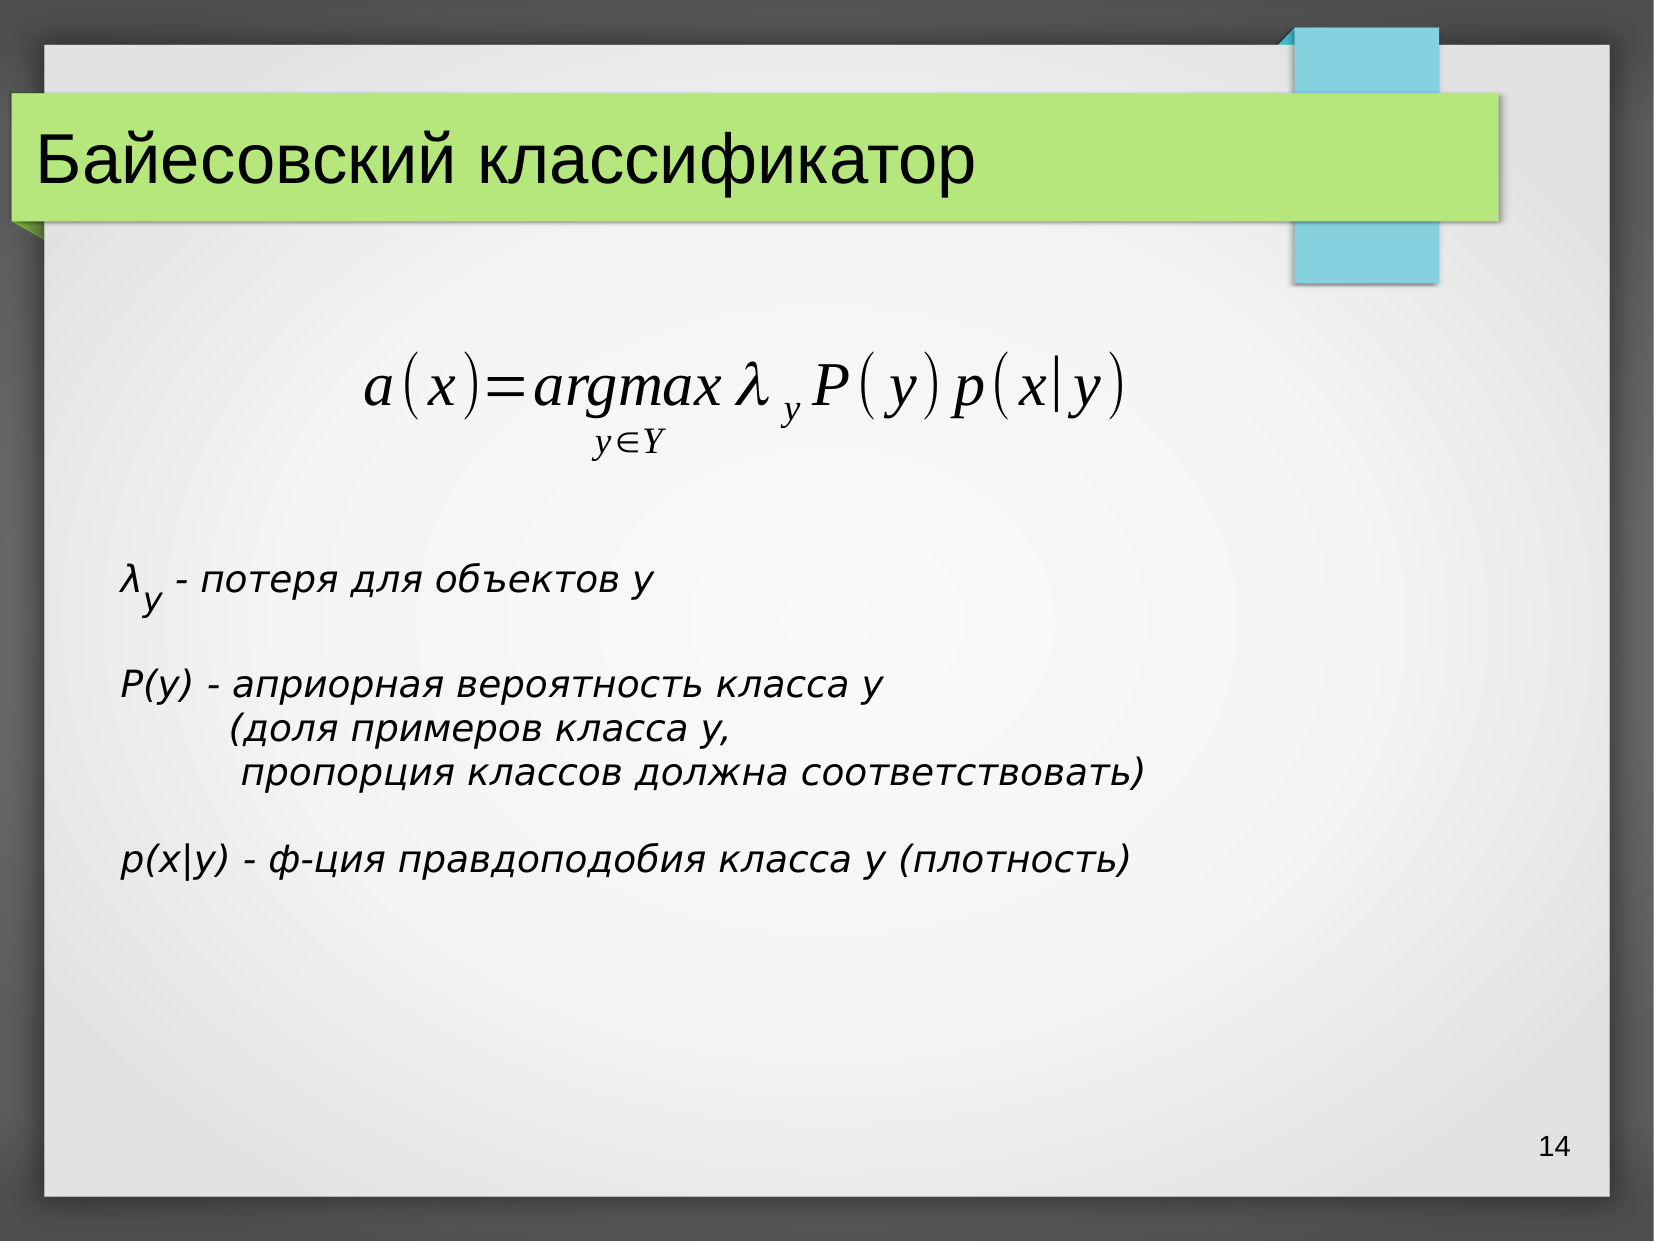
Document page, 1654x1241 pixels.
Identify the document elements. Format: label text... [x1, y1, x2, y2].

title Байесовский классификатор [35, 118, 1489, 199]
text_box λy - потеря для объектов y P(y) - априорная вероятность класса y (доля примеров класса y, пропорция классов должна соответствовать) p(x|y) - ф-ция правдоподобия класса y (плотность) [105, 531, 1547, 1013]
chart [356, 349, 1134, 461]
picture [0, 0, 1654, 1241]
